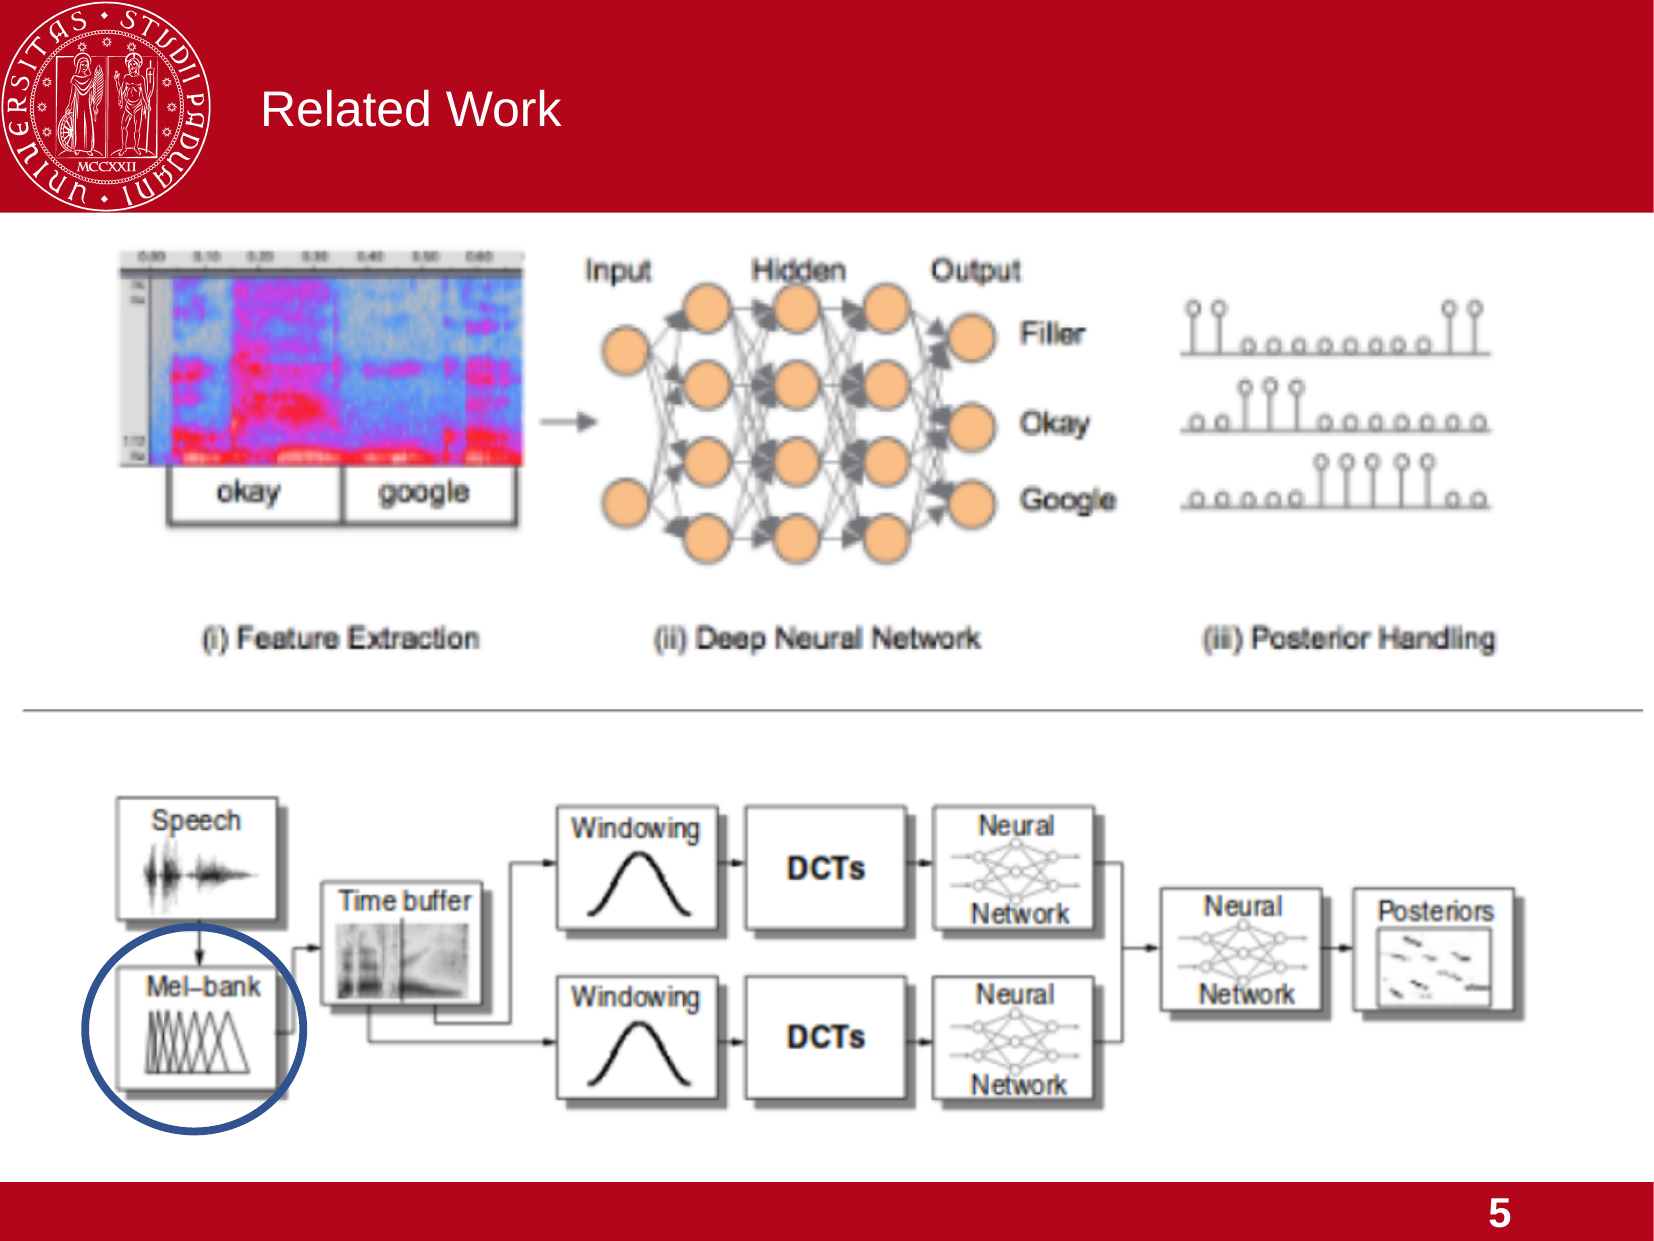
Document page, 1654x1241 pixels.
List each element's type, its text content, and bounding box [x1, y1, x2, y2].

title Related Work [259, 0, 1619, 213]
text_box [1488, 1182, 1630, 1241]
picture [0, 216, 1654, 1182]
